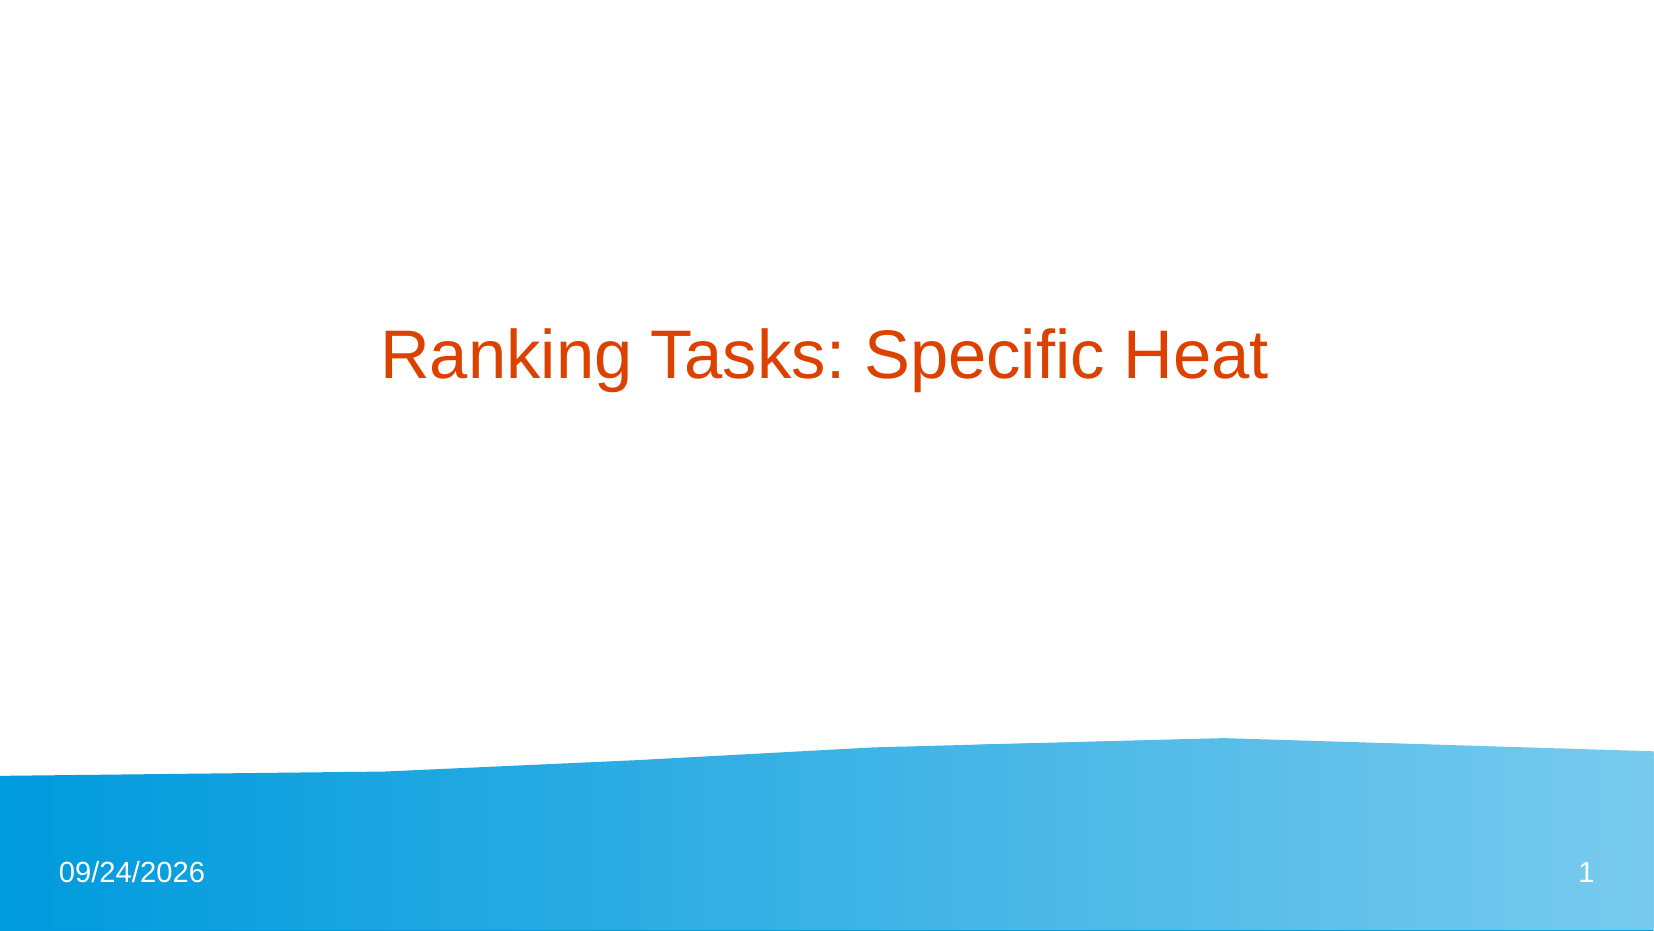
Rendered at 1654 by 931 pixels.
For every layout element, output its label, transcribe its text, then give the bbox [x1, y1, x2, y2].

title Ranking Tasks: Specific Heat [0, 265, 1651, 443]
